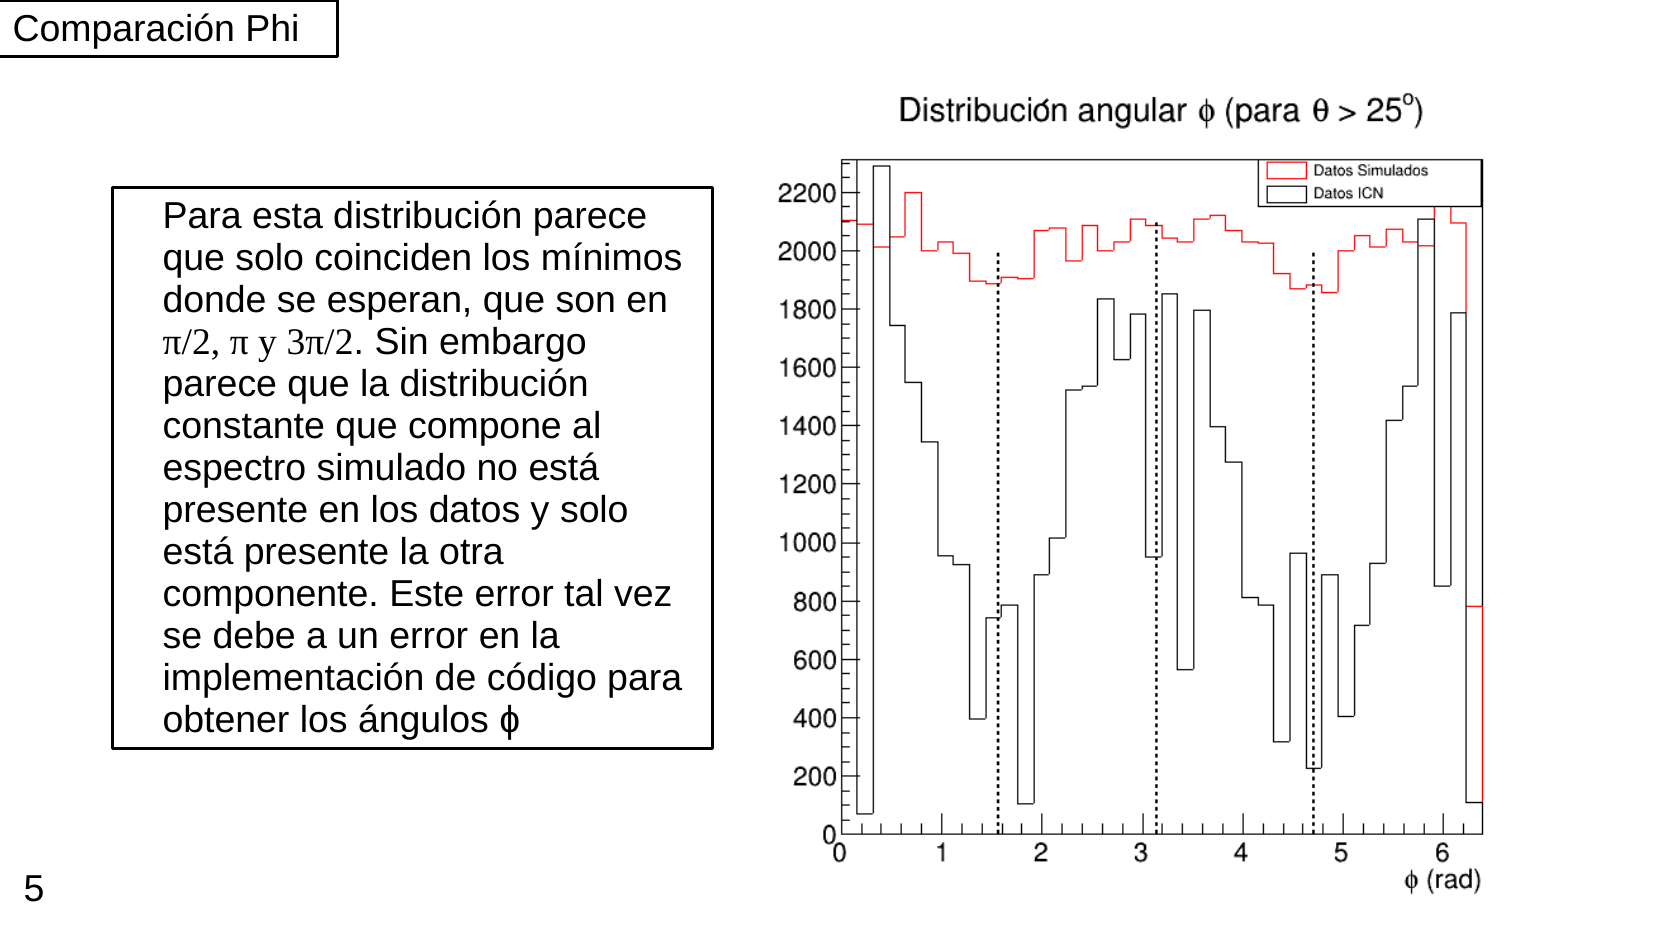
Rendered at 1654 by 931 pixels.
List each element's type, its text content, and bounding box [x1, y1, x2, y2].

picture [750, 82, 1501, 902]
text_box Para esta distribución parece que solo coinciden los mínimos donde se esperan, que son en π/2, π y 3π/2. Sin embargo parece que la distribución constante que compone al espectro simulado no está presente en los datos y solo está presente la otra componente. Este error tal vez se debe a un error en la implementación de código para obtener los ángulos ɸ [112, 187, 713, 749]
text_box Comparación Phi [0, 0, 338, 57]
text_box <number> [8, 860, 638, 931]
